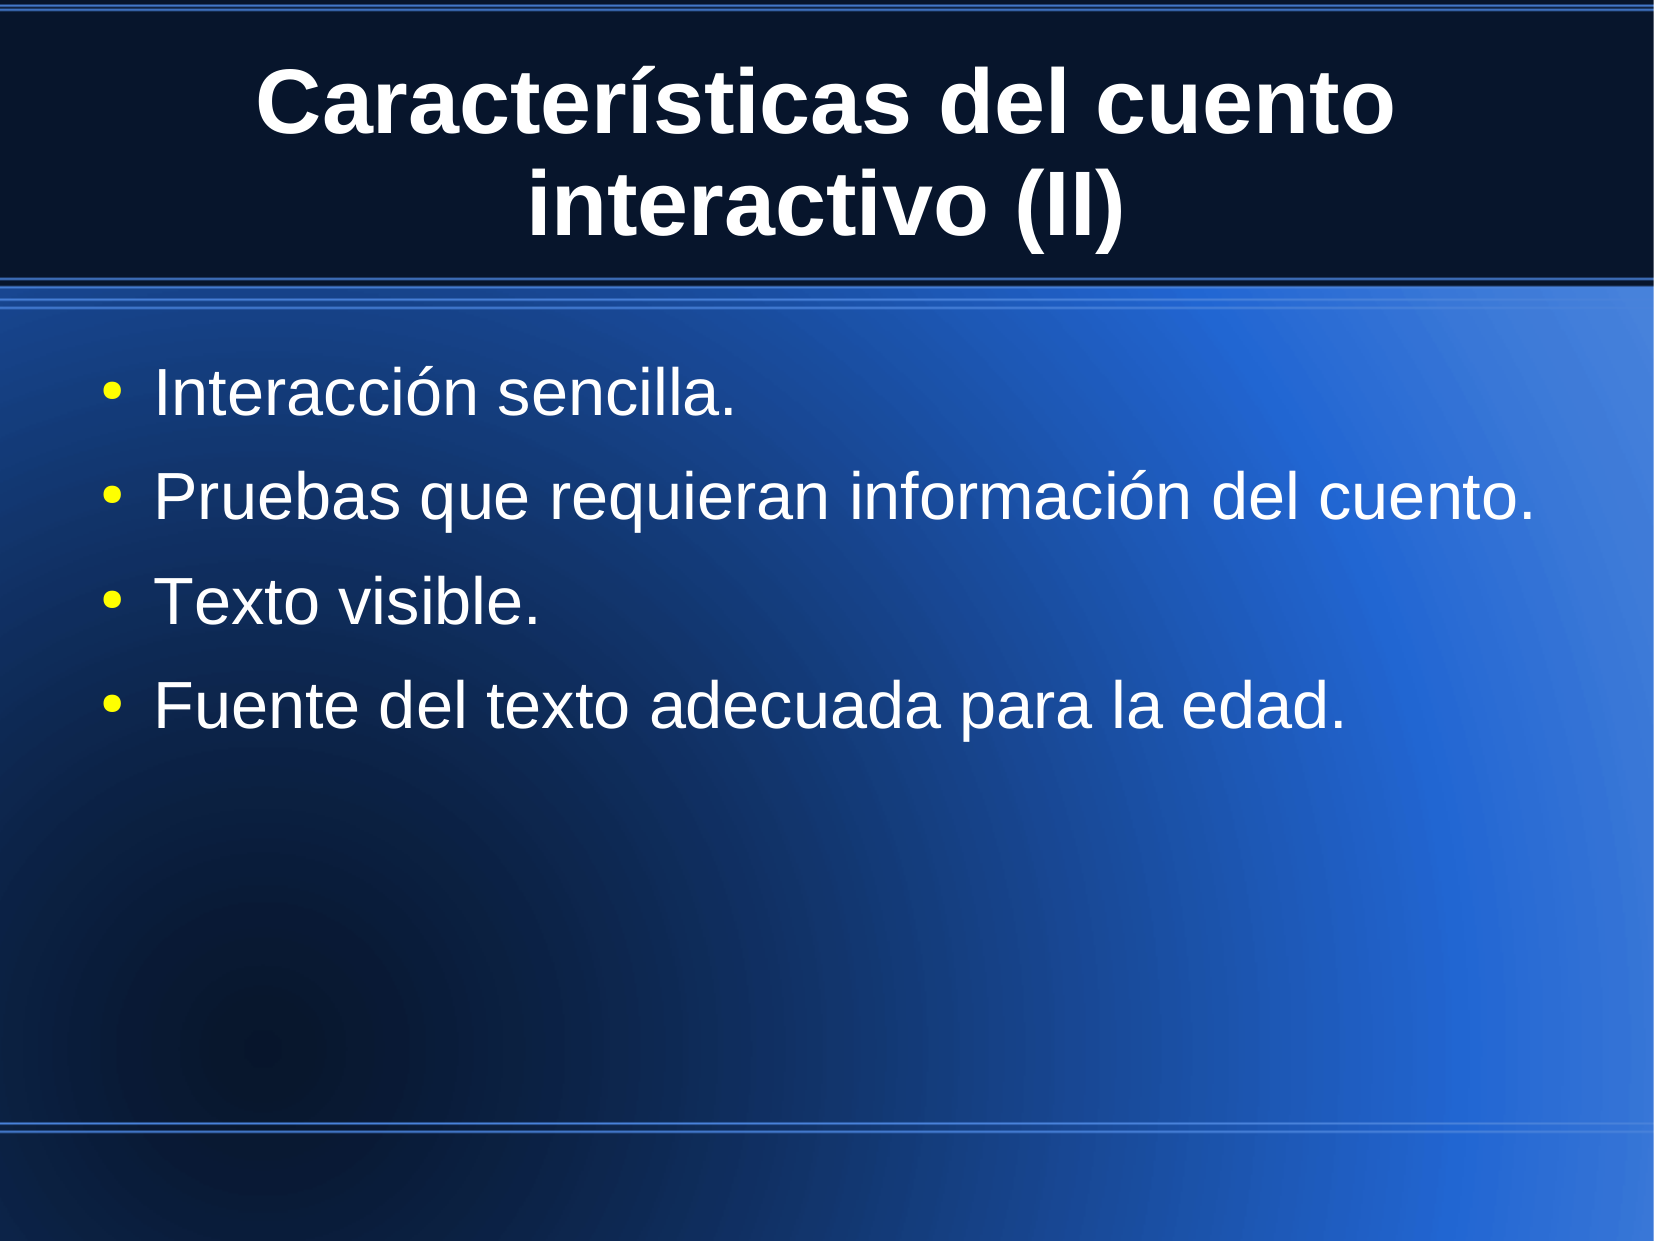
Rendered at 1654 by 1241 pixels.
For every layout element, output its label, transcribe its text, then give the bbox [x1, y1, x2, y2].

picture [0, 0, 1654, 1241]
title Características del cuento interactivo (II) [82, 49, 1571, 257]
list Interacción sencilla. Pruebas que requieran información del cuento. Texto visible. Fuente del texto adecuada para la edad. [82, 355, 1571, 1058]
